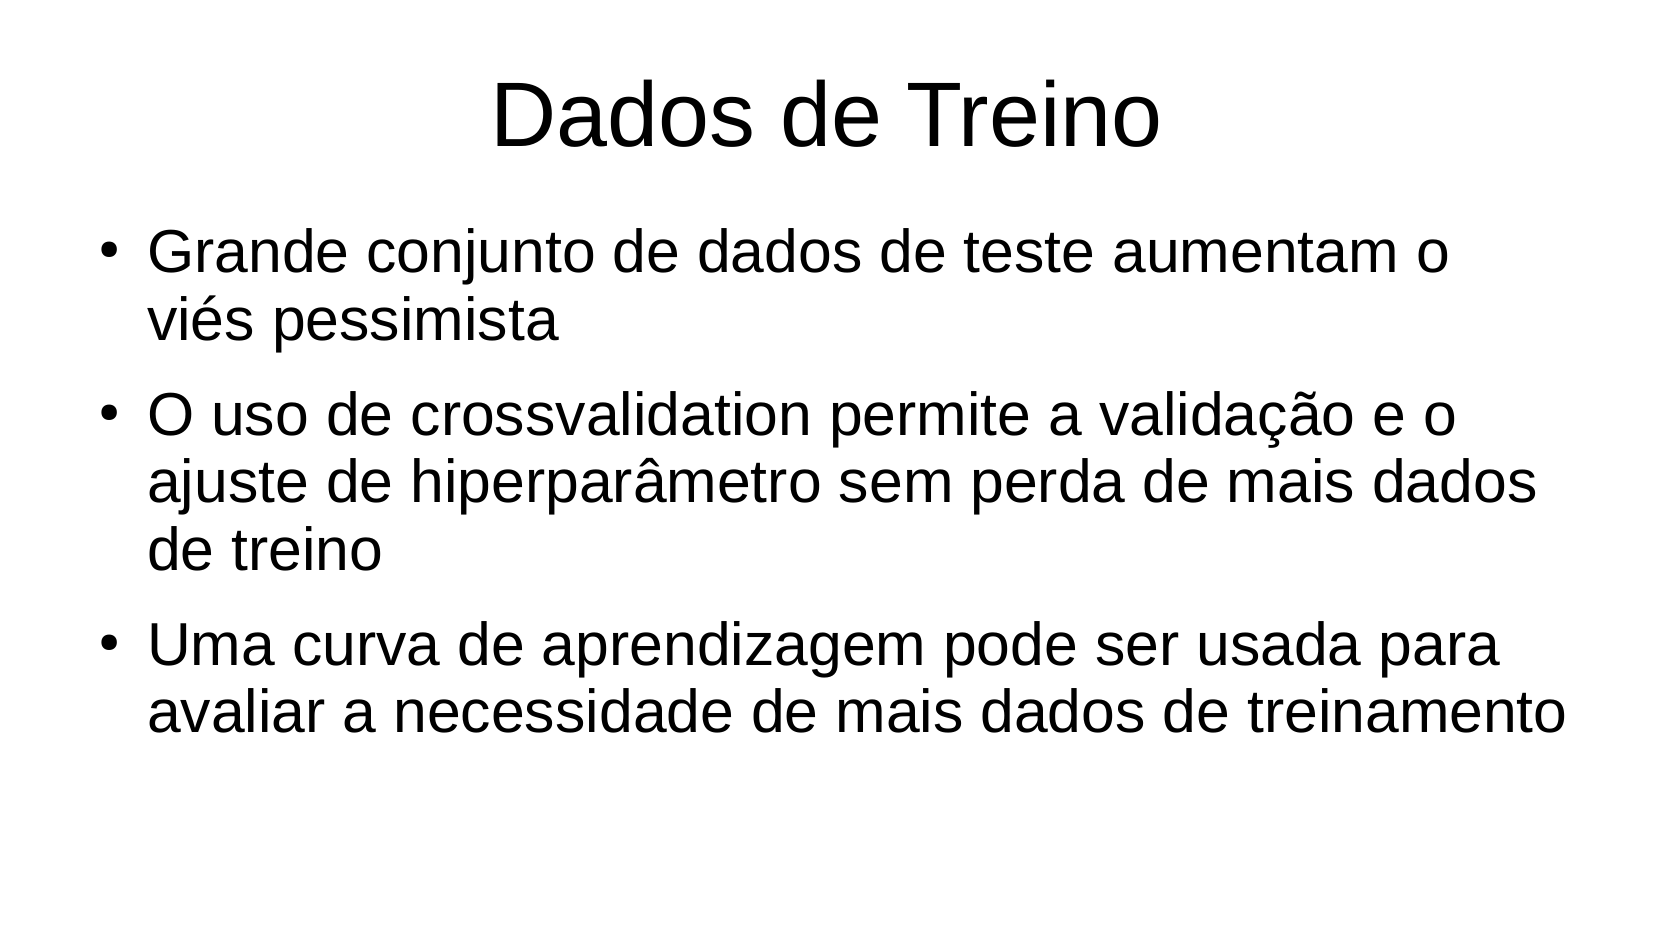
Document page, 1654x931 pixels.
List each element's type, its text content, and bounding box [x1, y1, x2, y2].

title Dados de Treino [82, 37, 1571, 193]
list Grande conjunto de dados de teste aumentam o viés pessimista O uso de crossvalidation permite a validação e o ajuste de hiperparâmetro sem perda de mais dados de treino Uma curva de aprendizagem pode ser usada para avaliar a necessidade de mais dados de treinamento [82, 217, 1571, 758]
